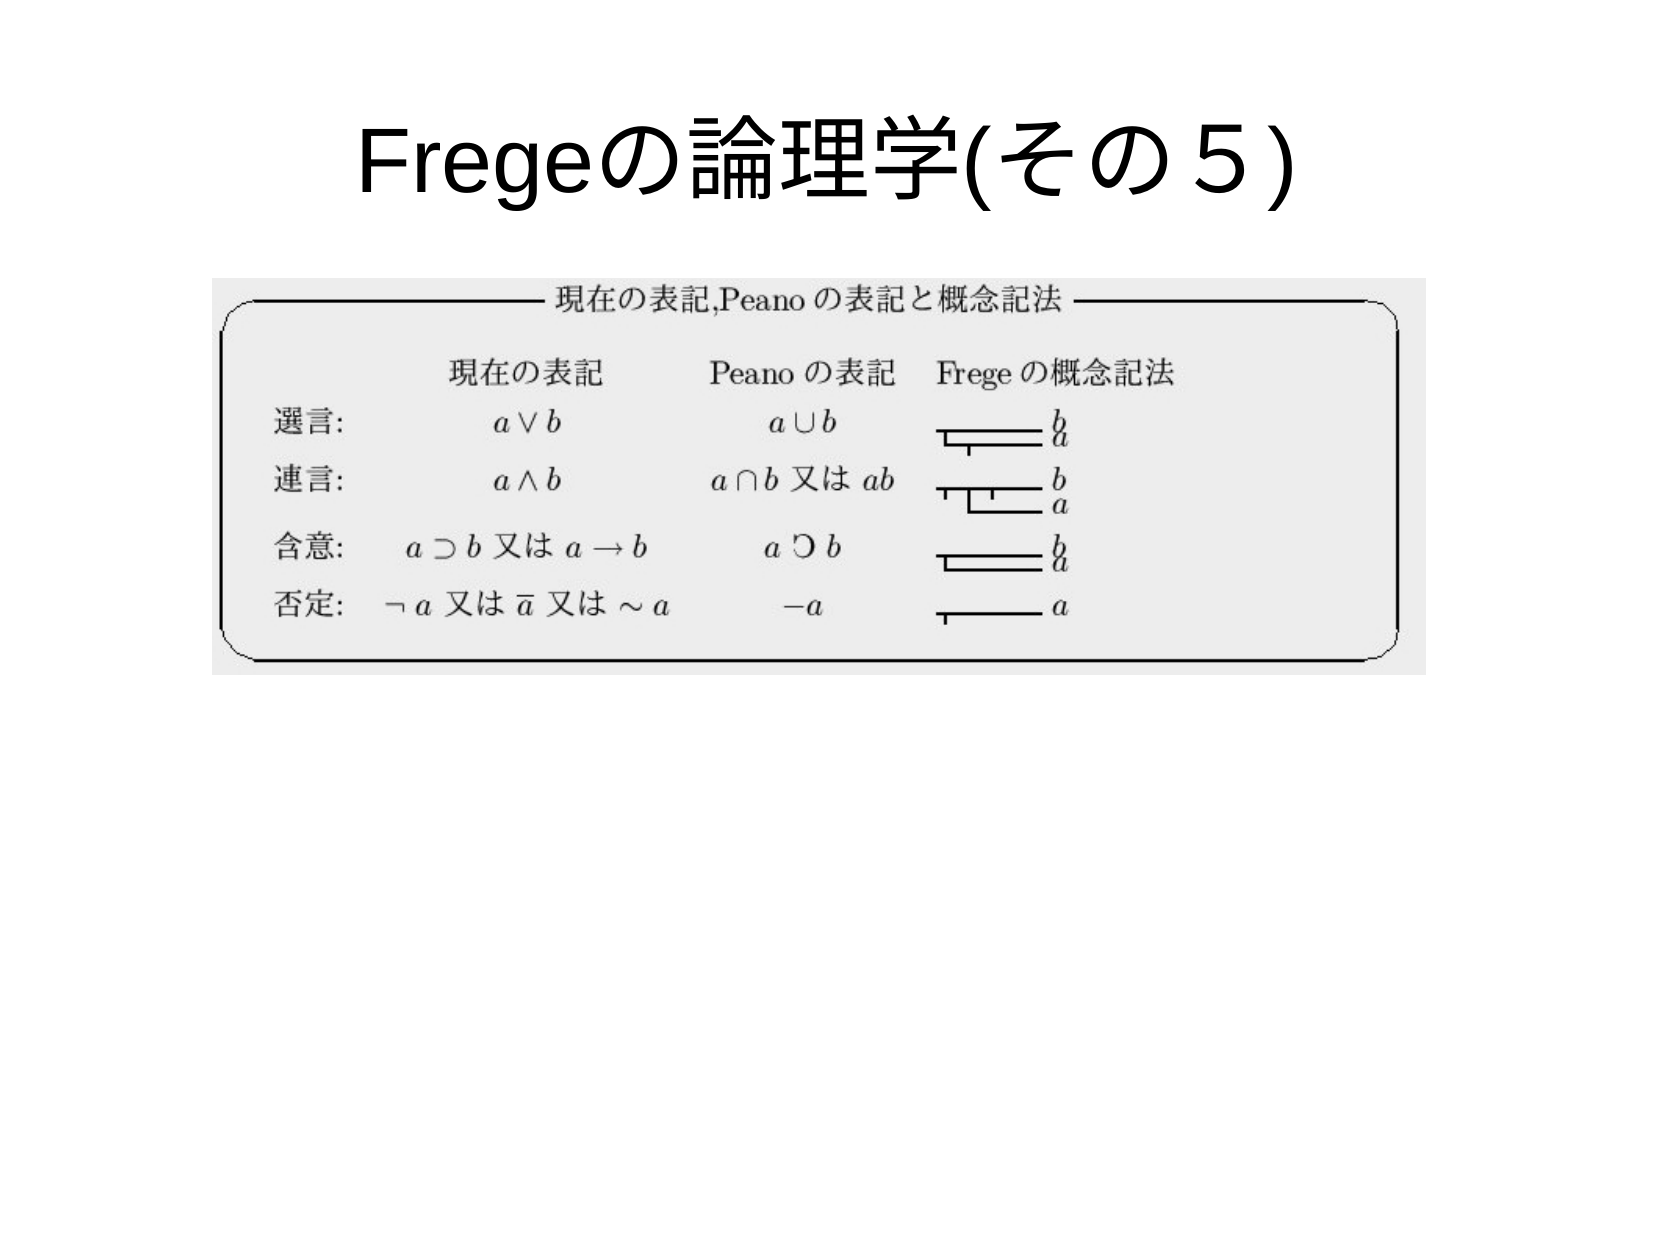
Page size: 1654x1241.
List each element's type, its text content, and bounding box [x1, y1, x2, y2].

title Fregeの論理学(その５) [82, 49, 1571, 257]
picture [212, 278, 1426, 676]
